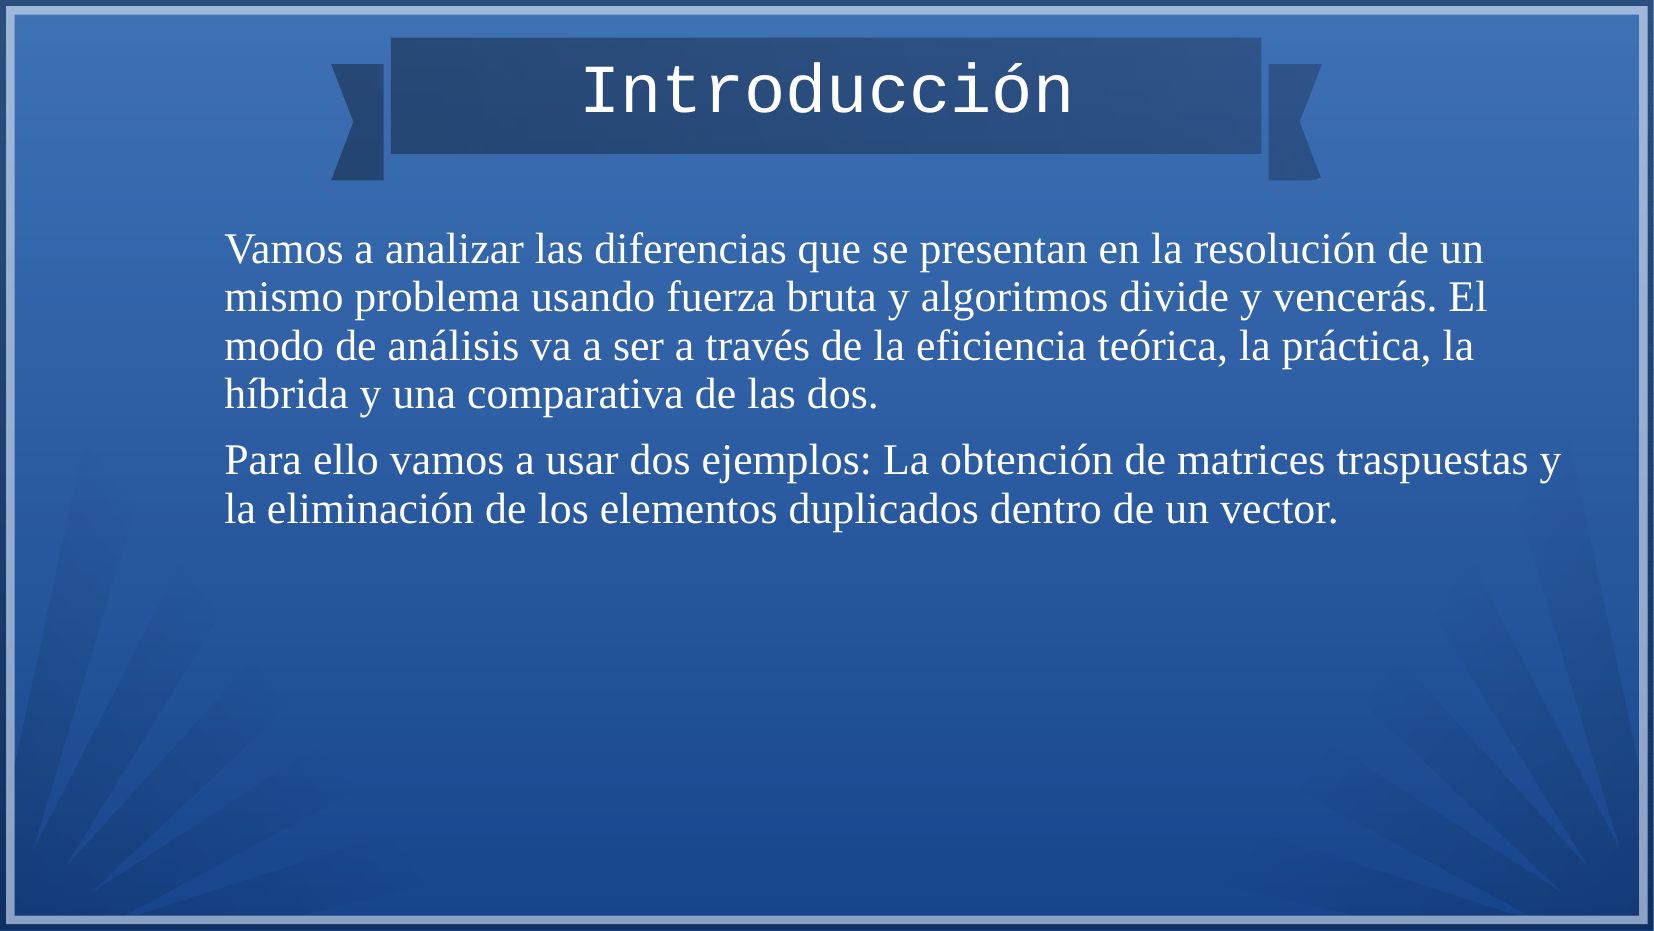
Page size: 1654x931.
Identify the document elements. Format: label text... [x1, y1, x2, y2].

list Vamos a analizar las diferencias que se presentan en la resolución de un mismo problema usando fuerza bruta y algoritmos divide y vencerás. El modo de análisis va a ser a través de la eficiencia teórica, la práctica, la híbrida y una comparativa de las dos. Para ello vamos a usar dos ejemplos: La obtención de matrices traspuestas y la eliminación de los elementos duplicados dentro de un vector. [82, 224, 1571, 848]
title Introducción [389, 35, 1264, 154]
